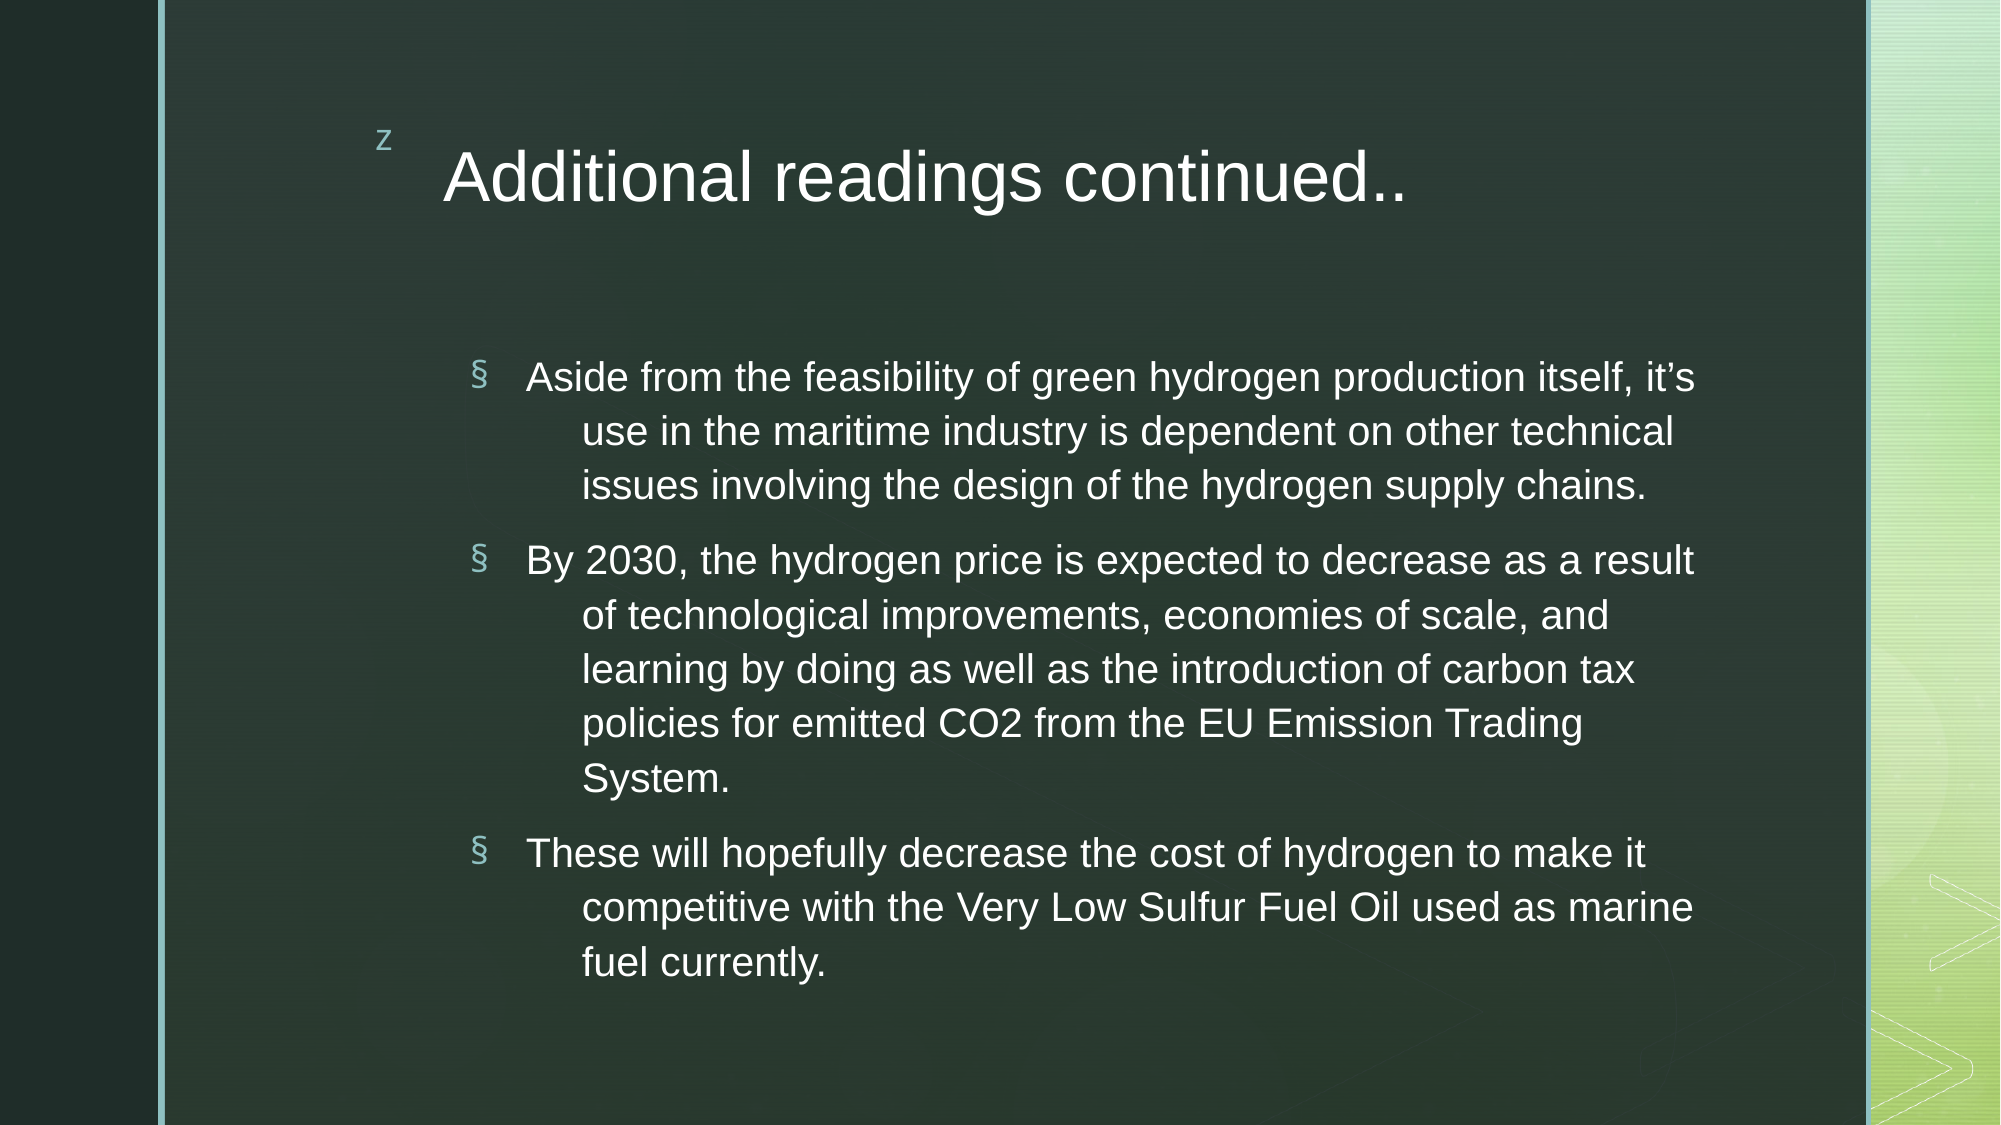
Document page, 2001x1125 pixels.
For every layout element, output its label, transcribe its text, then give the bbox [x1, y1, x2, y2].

list Aside from the feasibility of green hydrogen production itself, it’s use in the maritime industry is dependent on other technical issues involving the design of the hydrogen supply chains. By 2030, the hydrogen price is expected to decrease as a result of technological improvements, economies of scale, and learning by doing as well as the introduction of carbon tax policies for emitted CO2 from the EU Emission Trading System. These will hopefully decrease the cost of hydrogen to make it competitive with the Very Low Sulfur Fuel Oil used as marine fuel currently. [454, 336, 1734, 993]
title Additional readings continued.. [428, 132, 1734, 310]
